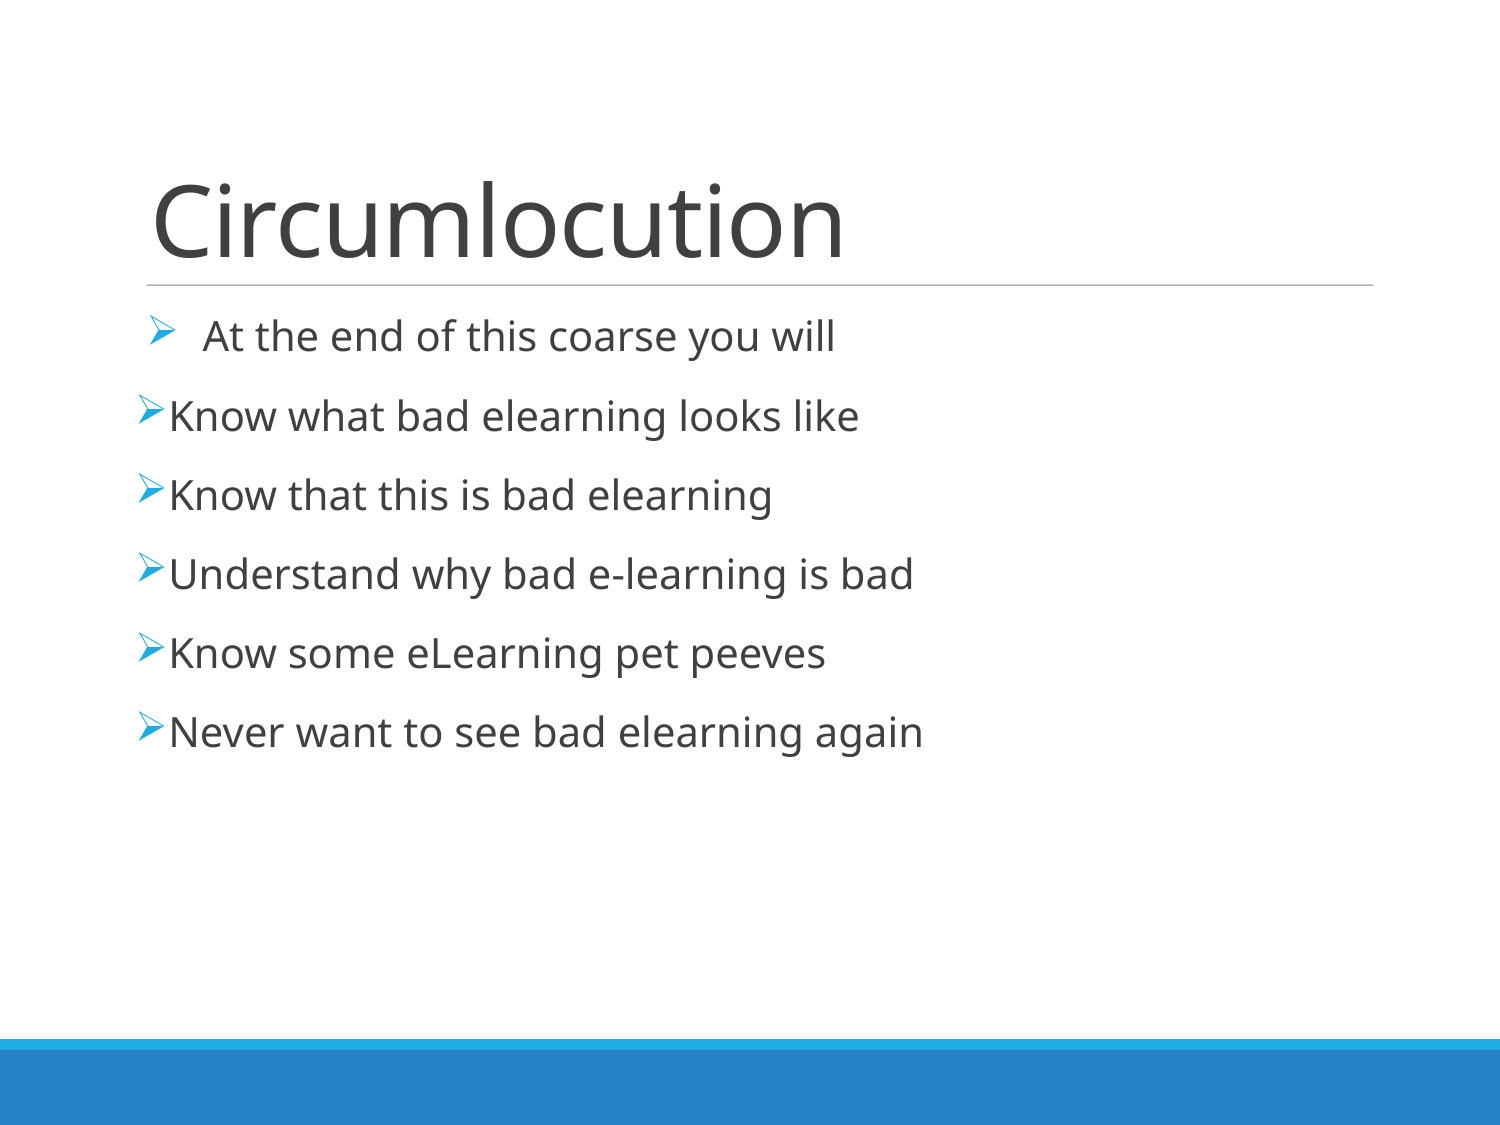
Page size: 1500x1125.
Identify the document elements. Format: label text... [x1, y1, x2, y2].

title Circumlocution [135, 47, 1373, 285]
list At the end of this coarse you will Know what bad elearning looks like Know that this is bad elearning Understand why bad e-learning is bad Know some eLearning pet peeves Never want to see bad elearning again [135, 302, 1373, 963]
